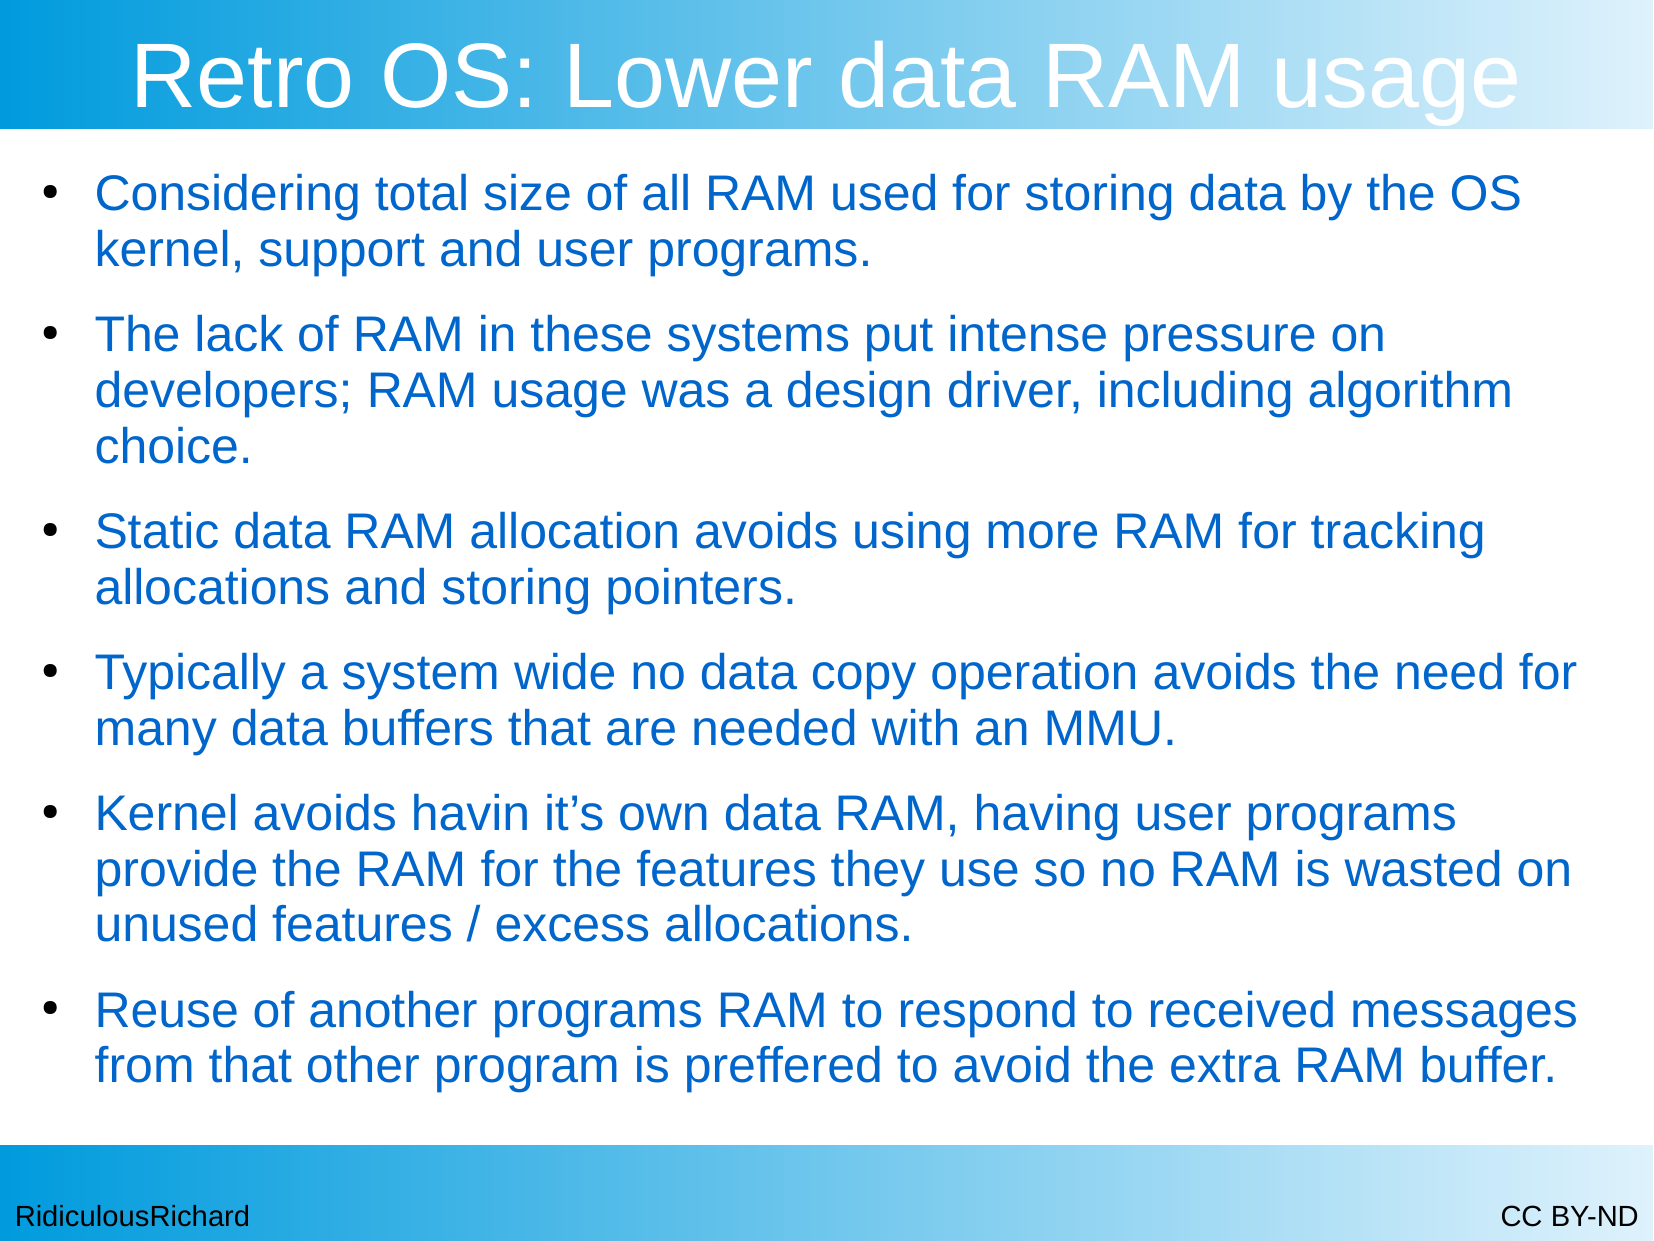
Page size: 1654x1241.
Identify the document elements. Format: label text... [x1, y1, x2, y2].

title Retro OS: Lower data RAM usage [47, 0, 1607, 165]
list Considering total size of all RAM used for storing data by the OS kernel, support and user programs. The lack of RAM in these systems put intense pressure on developers; RAM usage was a design driver, including algorithm choice. Static data RAM allocation avoids using more RAM for tracking allocations and storing pointers. Typically a system wide no data copy operation avoids the need for many data buffers that are needed with an MMU. Kernel avoids havin it’s own data RAM, having user programs provide the RAM for the features they use so no RAM is wasted on unused features / excess allocations. Reuse of another programs RAM to respond to received messages from that other program is preffered to avoid the extra RAM buffer. [23, 165, 1630, 1123]
